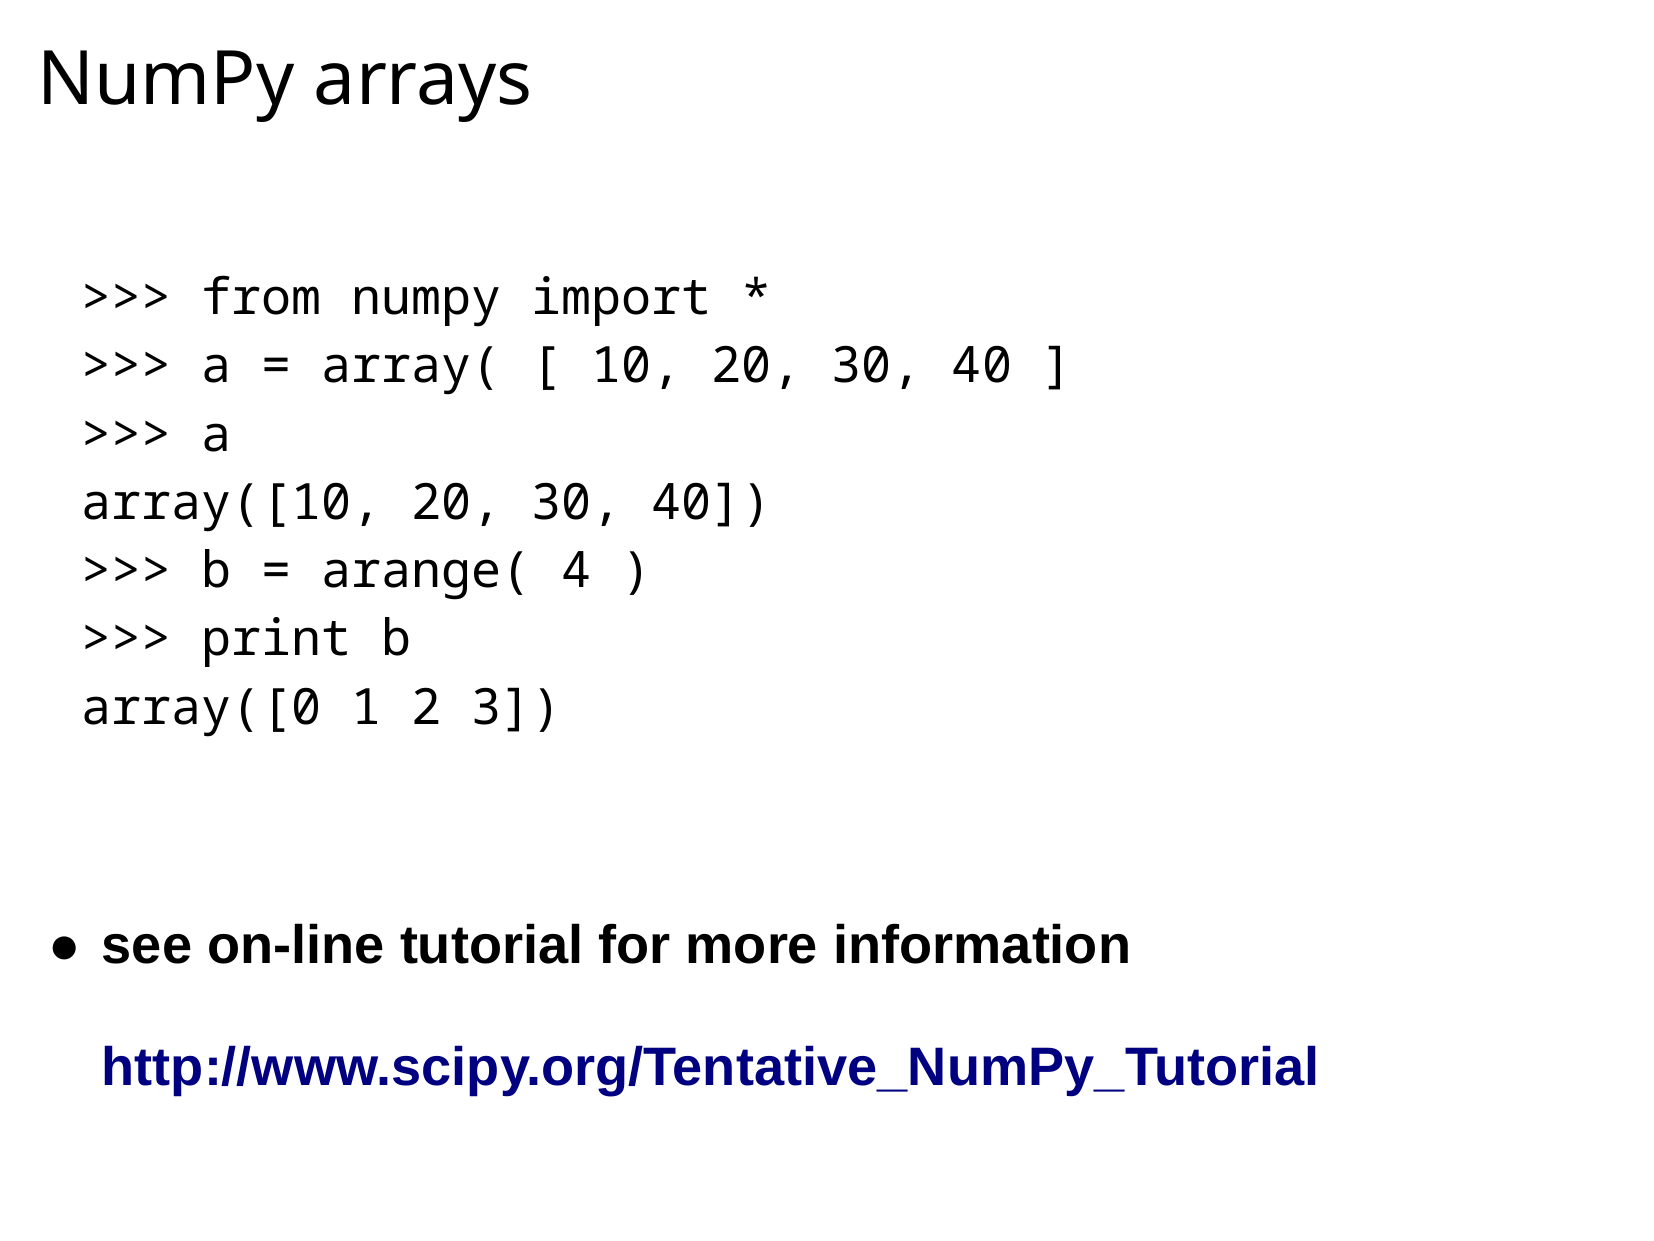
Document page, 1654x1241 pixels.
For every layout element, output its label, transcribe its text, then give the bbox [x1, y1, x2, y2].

list see on-line tutorial for more information http://www.scipy.org/Tentative_NumPy_Tutorial [30, 778, 1654, 1233]
title NumPy arrays [37, 0, 1613, 151]
text_box >>> from numpy import * >>> a = array( [ 10, 20, 30, 40 ] >>> a array([10, 20, 30, 40]) >>> b = arange( 4 ) >>> print b array([0 1 2 3]) [66, 253, 1546, 675]
